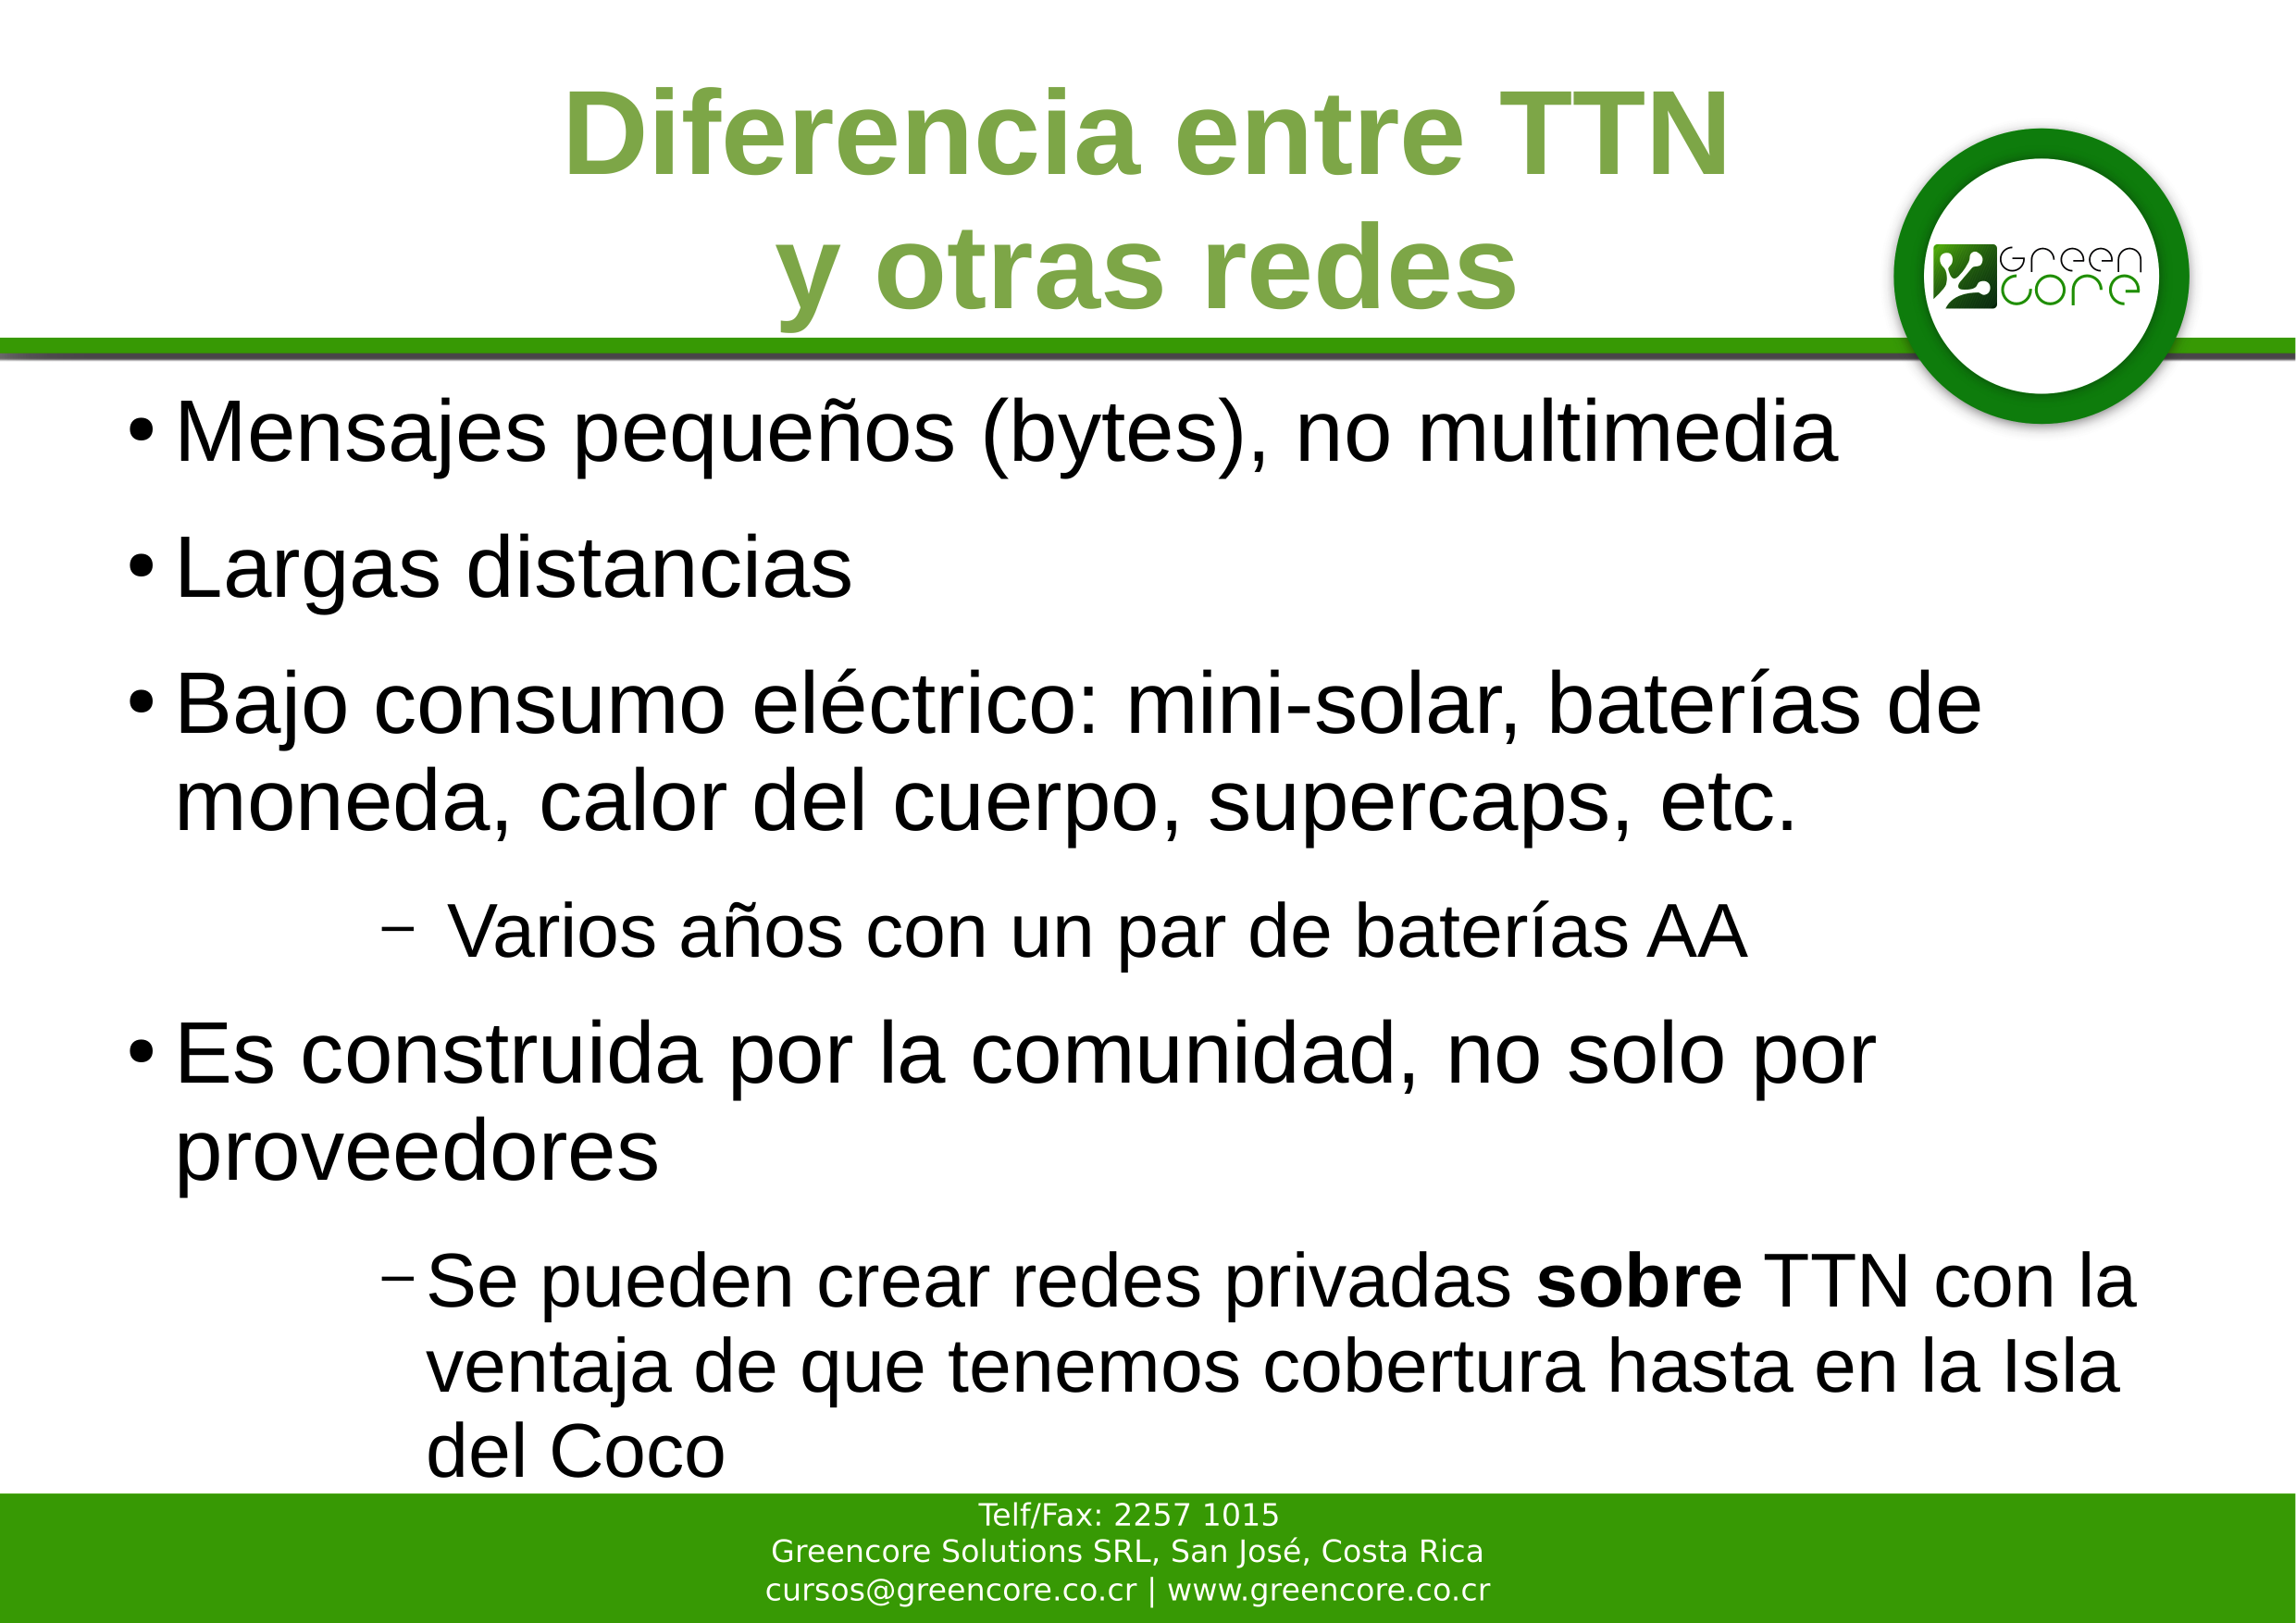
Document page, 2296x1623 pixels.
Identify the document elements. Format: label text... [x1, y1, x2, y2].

picture [0, 0, 2296, 1623]
title Diferencia entre TTN y otras redes [115, 64, 2181, 336]
list Mensajes pequeños (bytes), no multimedia Largas distancias Bajo consumo eléctrico: mini-solar, baterías de moneda, calor del cuerpo, supercaps, etc. Varios años con un par de baterías AA Es construida por la comunidad, no solo por proveedores Se pueden crear redes privadas sobre TTN con la ventaja de que tenemos cobertura hasta en la Isla del Coco [109, 382, 2176, 1494]
